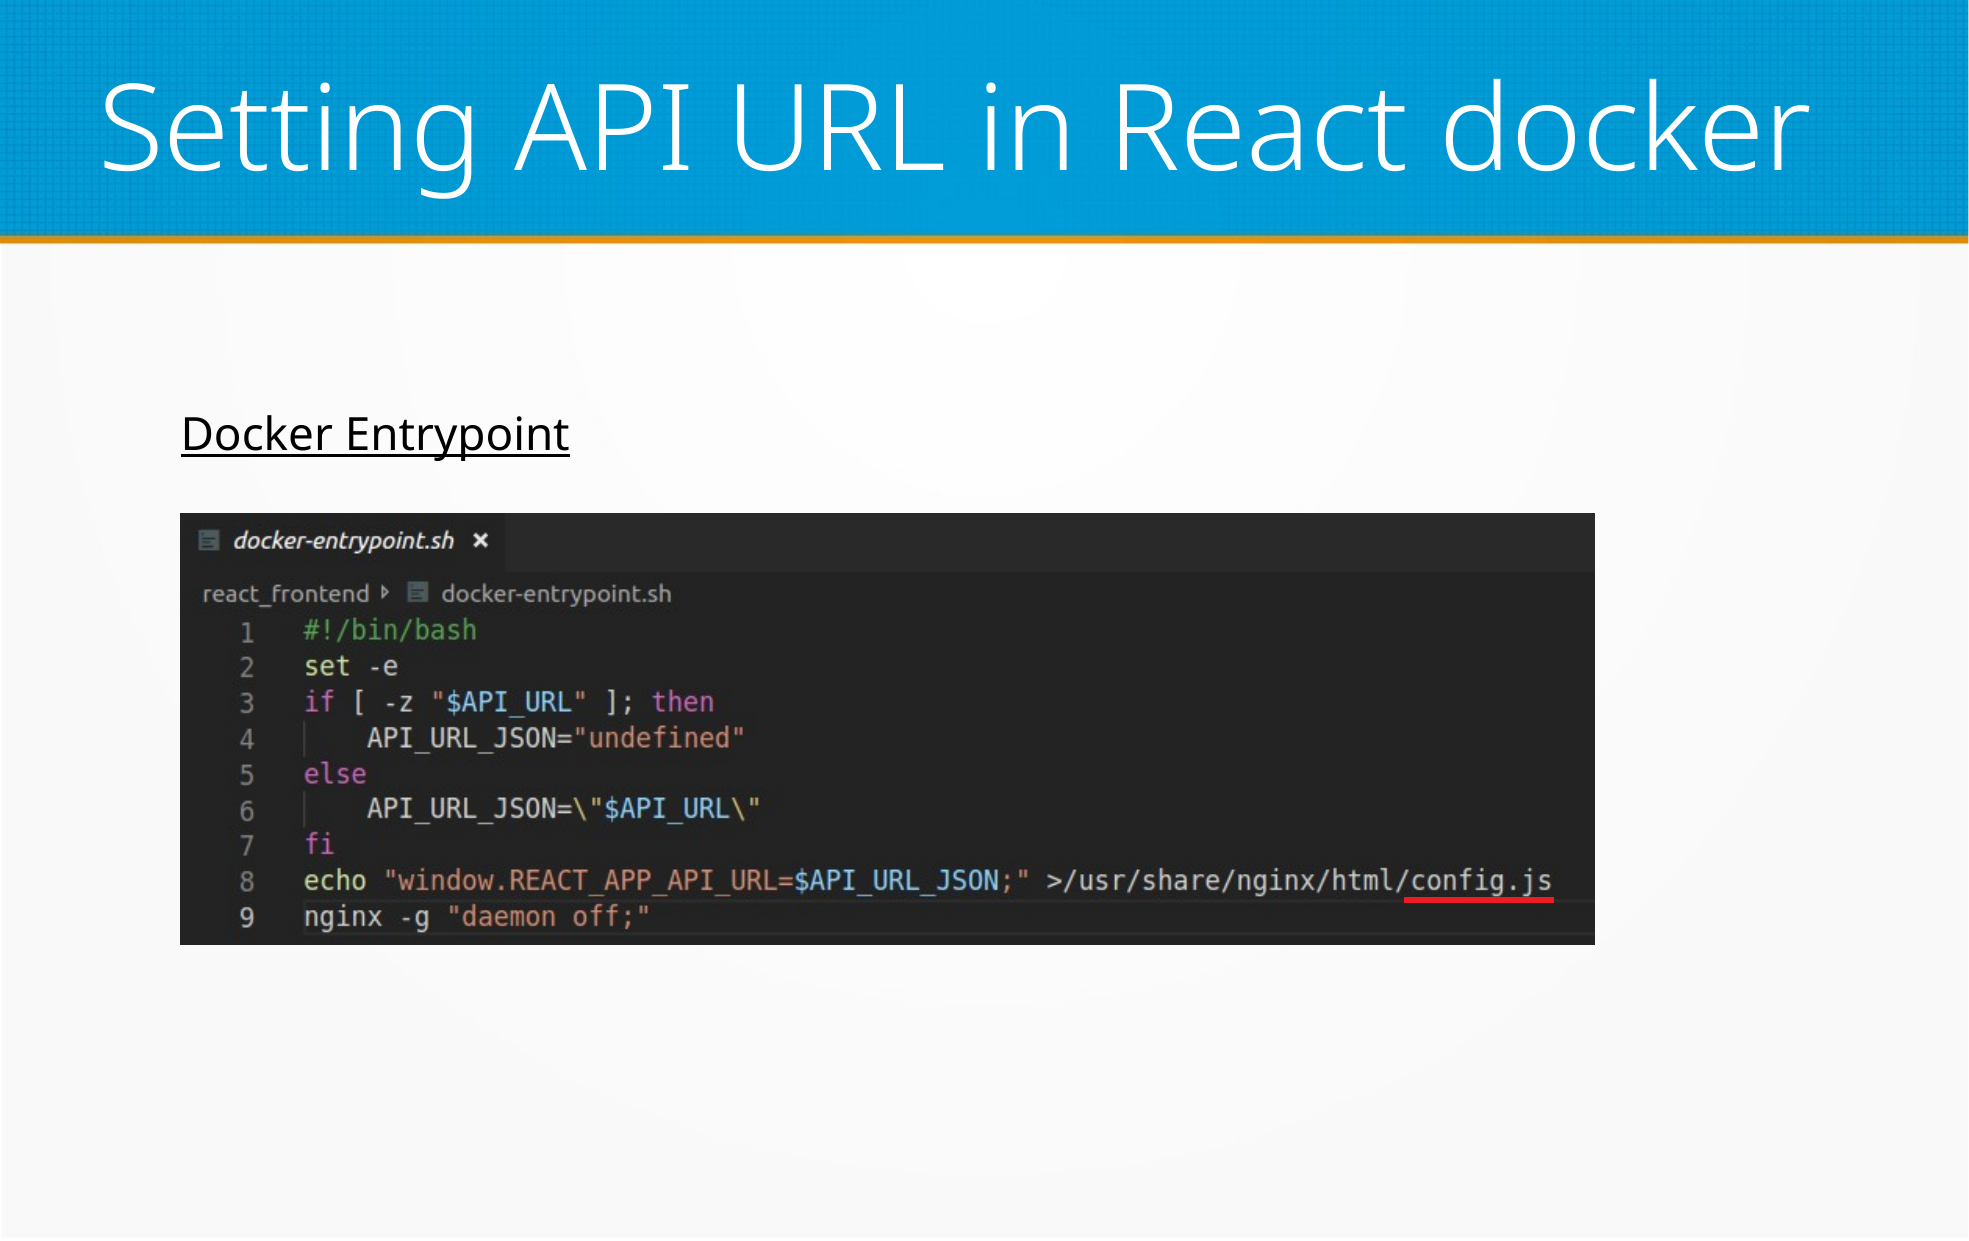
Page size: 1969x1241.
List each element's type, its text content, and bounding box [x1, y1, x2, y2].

text_box Docker Entrypoint [174, 399, 601, 466]
title Setting API URL in React docker [98, 19, 1870, 227]
picture [0, 233, 1969, 1241]
